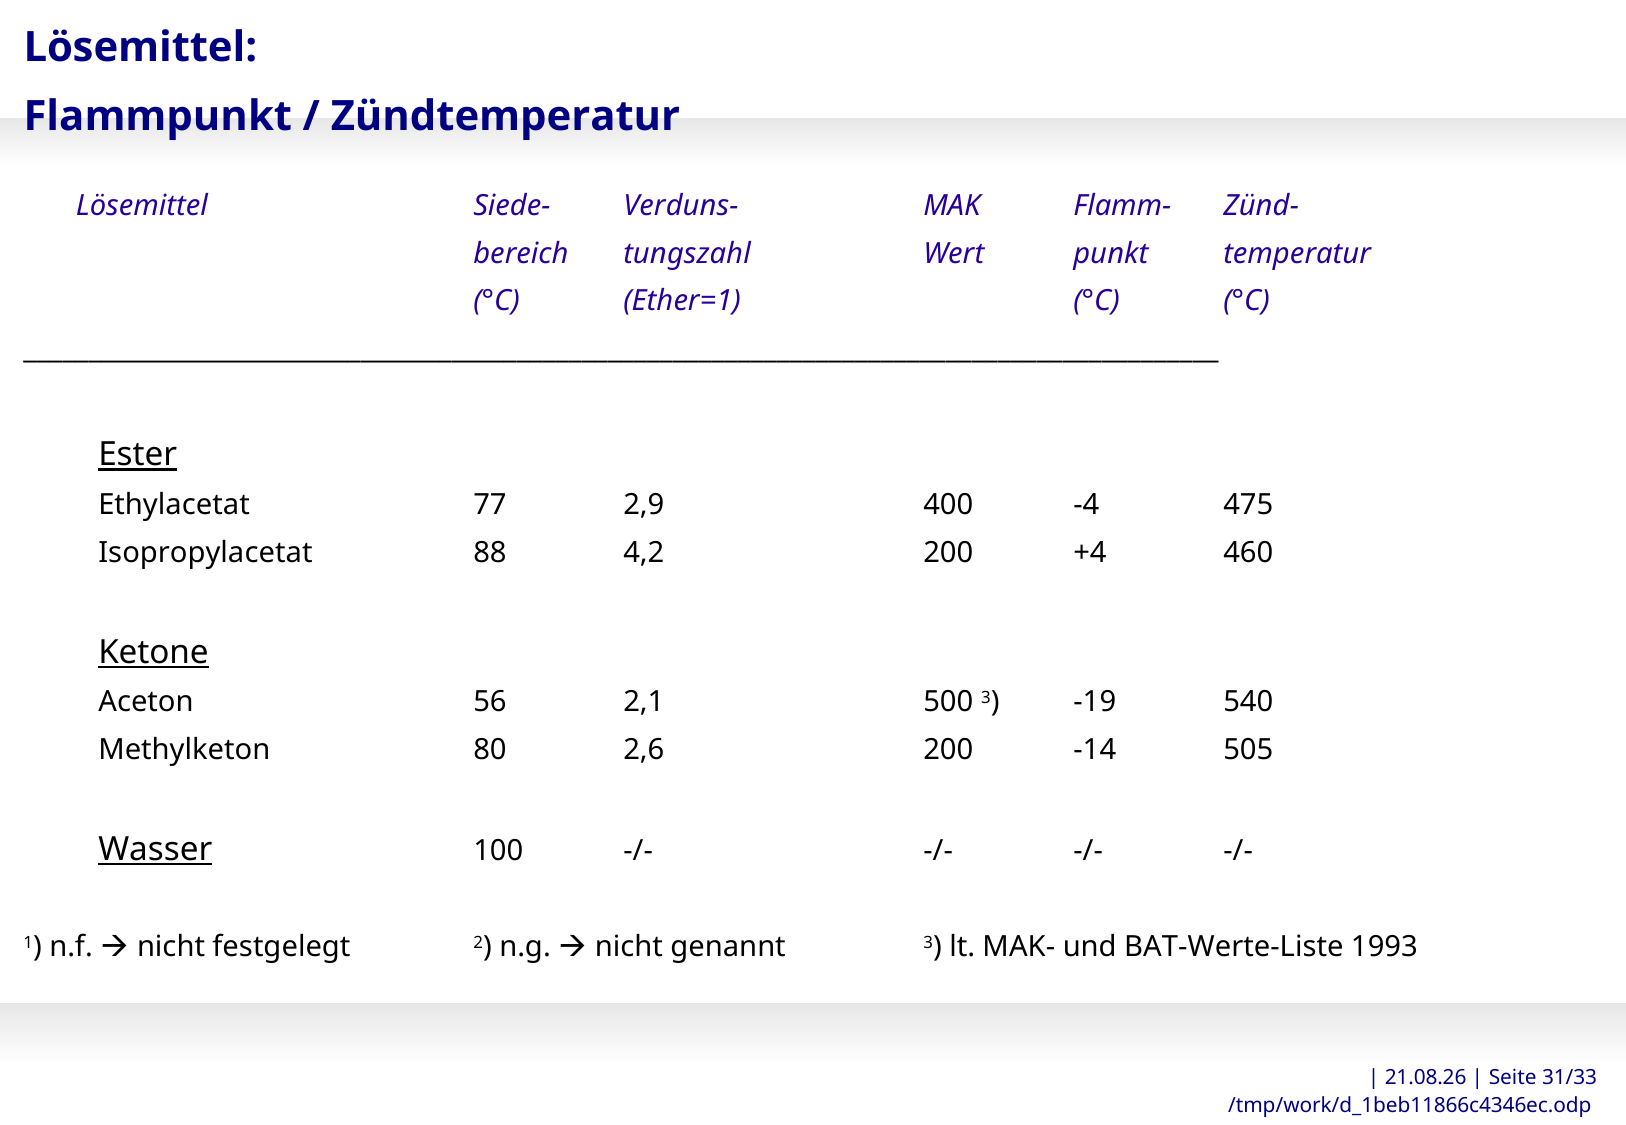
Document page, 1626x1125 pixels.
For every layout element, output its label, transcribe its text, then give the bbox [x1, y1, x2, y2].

list Lösemittel Siede- Verduns- MAK Flamm- Zünd- bereich tungszahl Wert punkt temperatur (°C) (Ether=1) (°C) (°C) ____________________________________________________________________________________________ Ester Ethylacetat 77 2,9 400 -4 475 Isopropylacetat 88 4,2 200 +4 460 Ketone Aceton 56 2,1 500 3) -19 540 Methylketon 80 2,6 200 -14 505 Wasser 100 -/- -/- -/- -/- 1) n.f.  nicht festgelegt 2) n.g.  nicht genannt 3) lt. MAK- und BAT-Werte-Liste 1993 [23, 176, 1588, 989]
title Lösemittel: Flammpunkt / Zündtemperatur [23, 5, 1600, 154]
